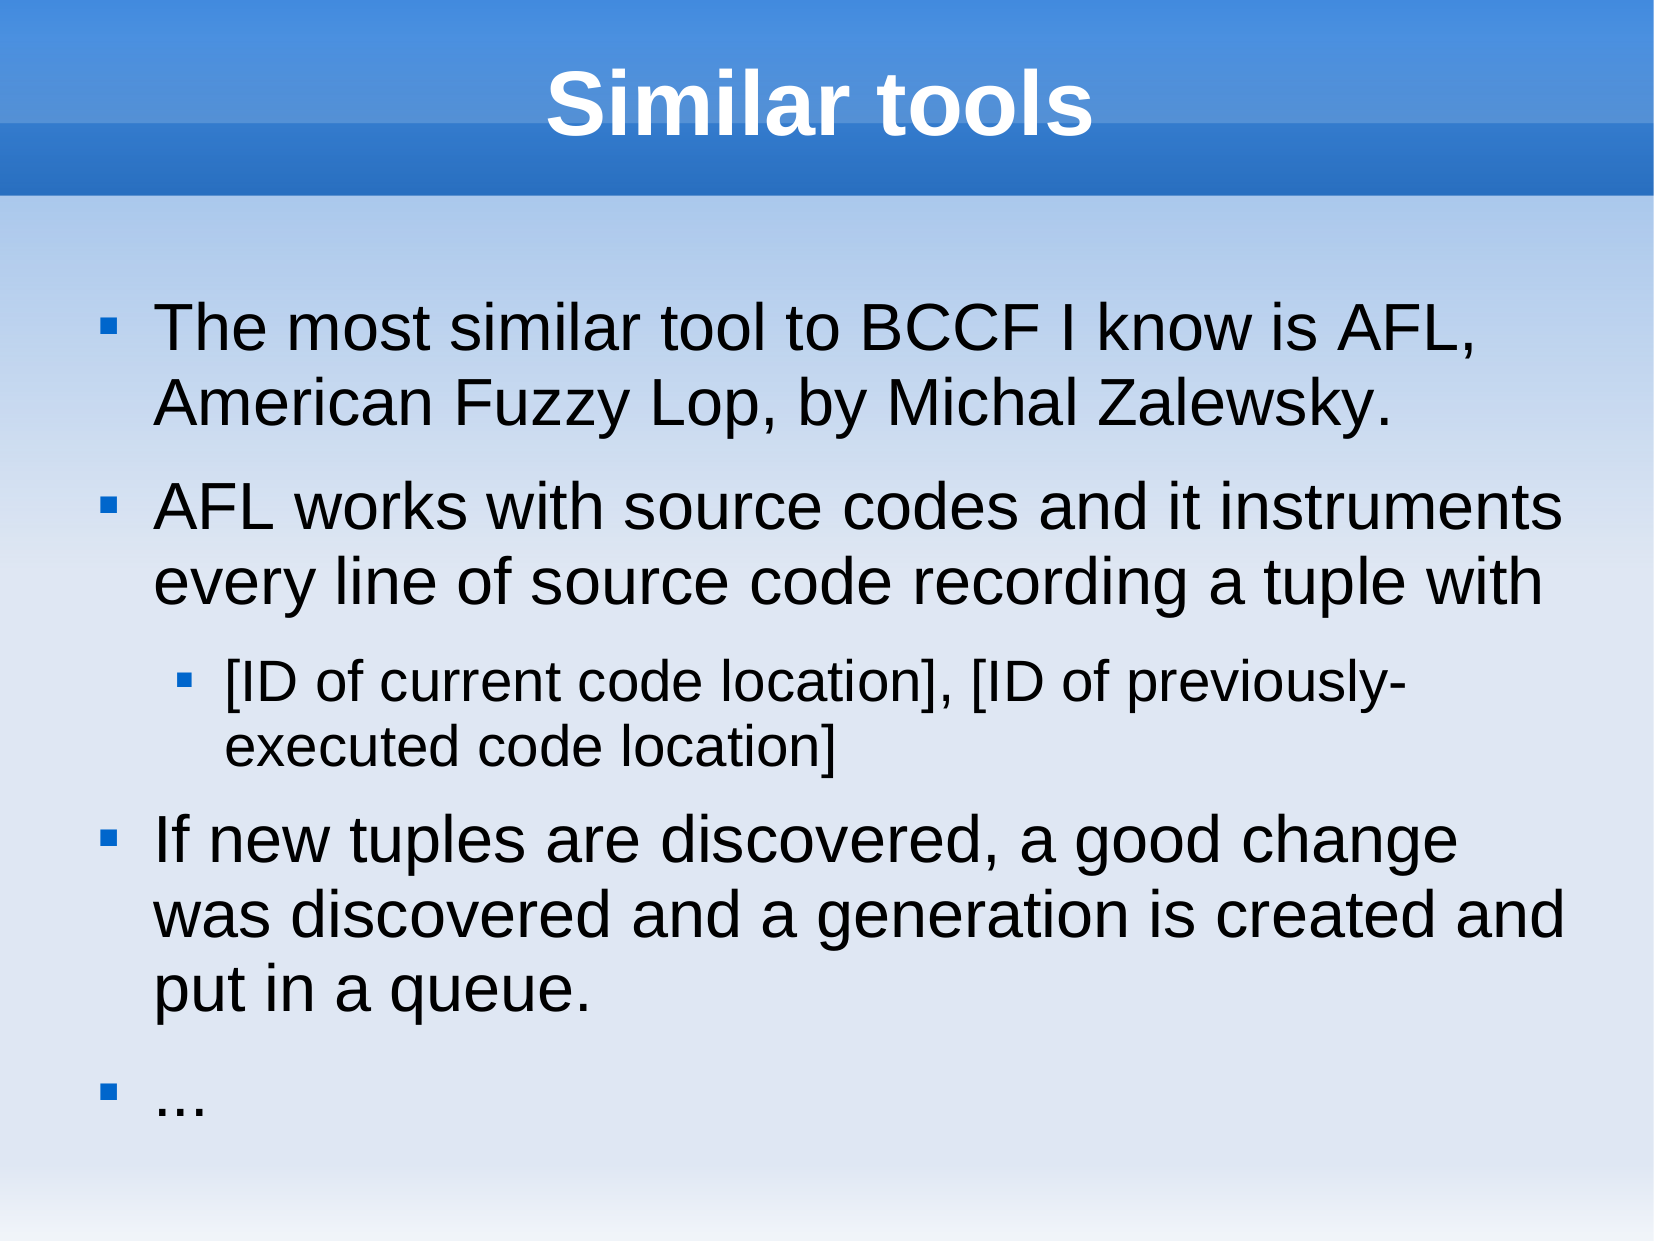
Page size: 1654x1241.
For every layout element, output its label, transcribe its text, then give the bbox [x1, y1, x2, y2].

list The most similar tool to BCCF I know is AFL, American Fuzzy Lop, by Michal Zalewsky. AFL works with source codes and it instruments every line of source code recording a tuple with [ID of current code location], [ID of previously-executed code location] If new tuples are discovered, a good change was discovered and a generation is created and put in a queue. ... [82, 290, 1571, 1131]
picture [0, 0, 1654, 1241]
title Similar tools [76, 0, 1565, 208]
